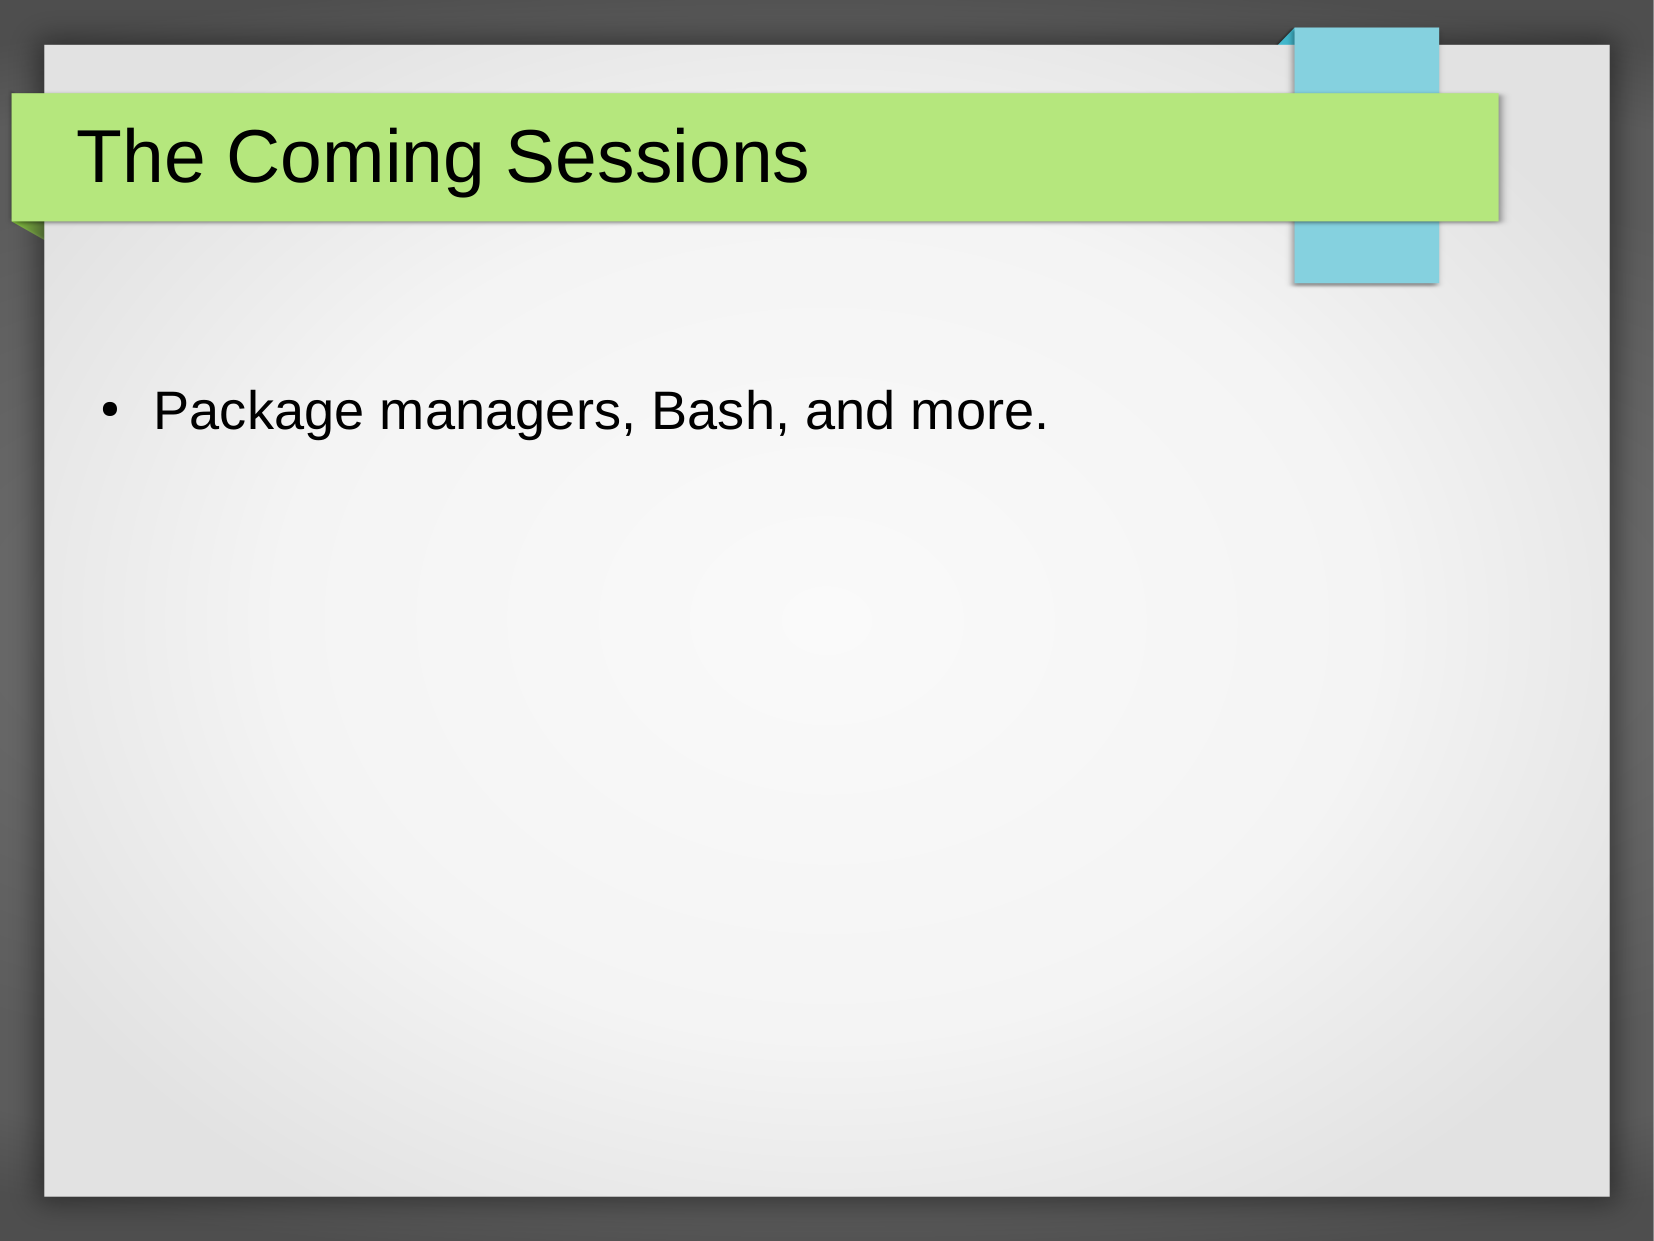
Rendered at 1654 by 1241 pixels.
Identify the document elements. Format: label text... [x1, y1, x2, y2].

title The Coming Sessions [76, 112, 1565, 200]
list Package managers, Bash, and more. [82, 290, 1571, 1094]
picture [0, 0, 1654, 1241]
